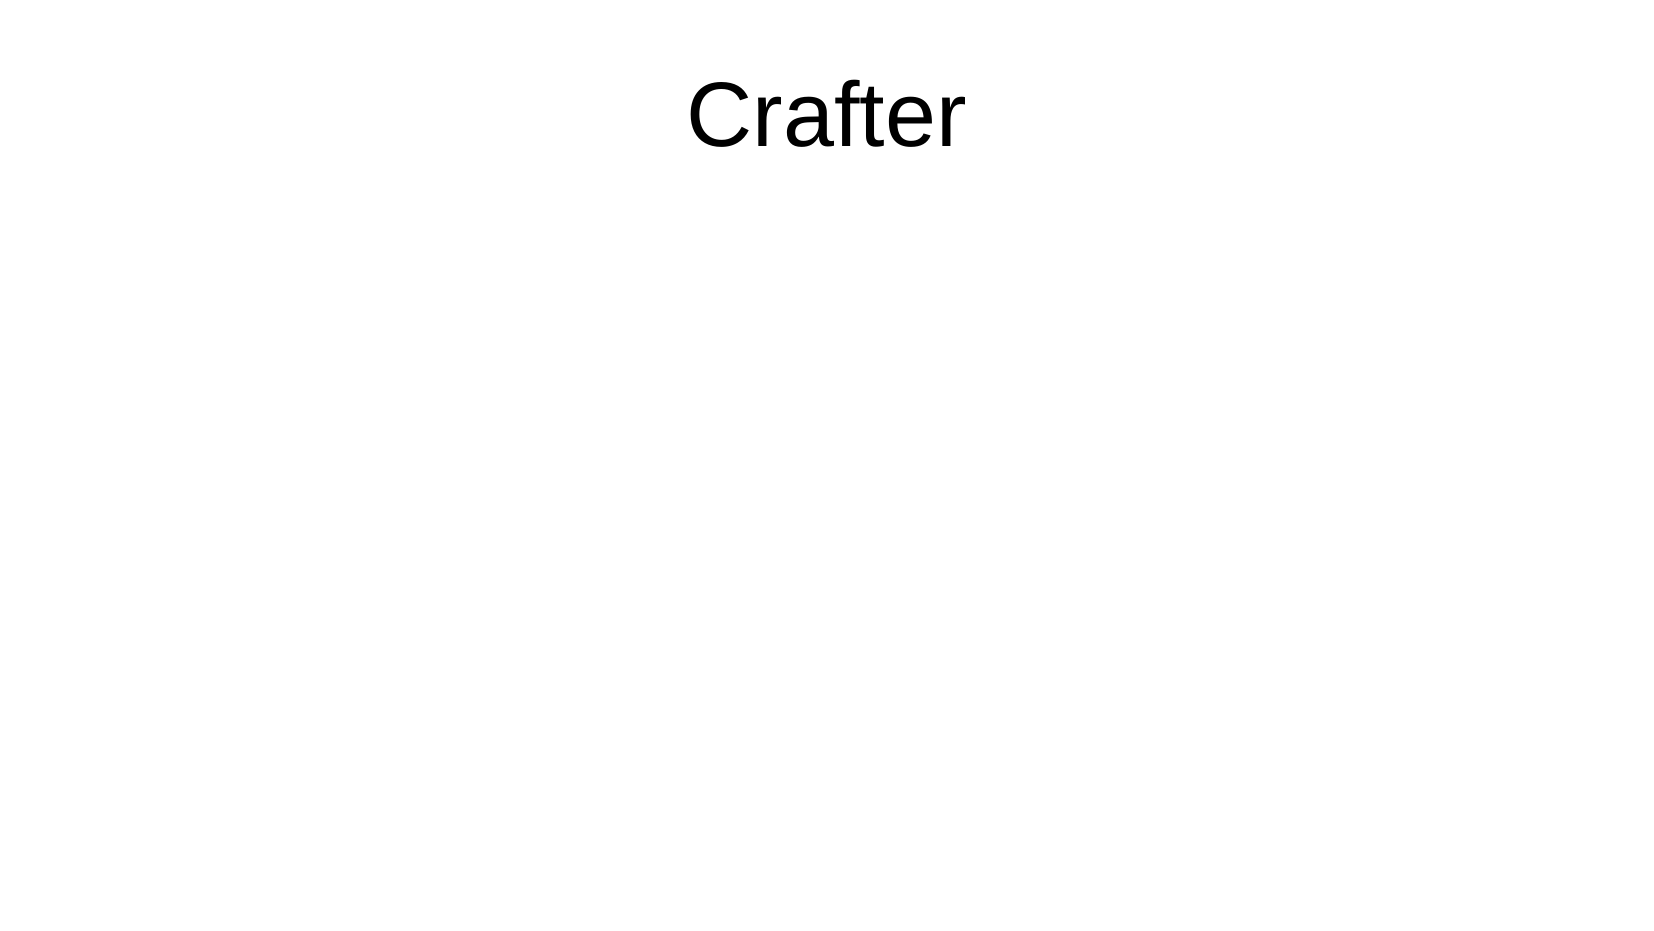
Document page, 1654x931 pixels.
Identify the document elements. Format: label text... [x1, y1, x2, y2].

title Crafter [82, 37, 1571, 193]
